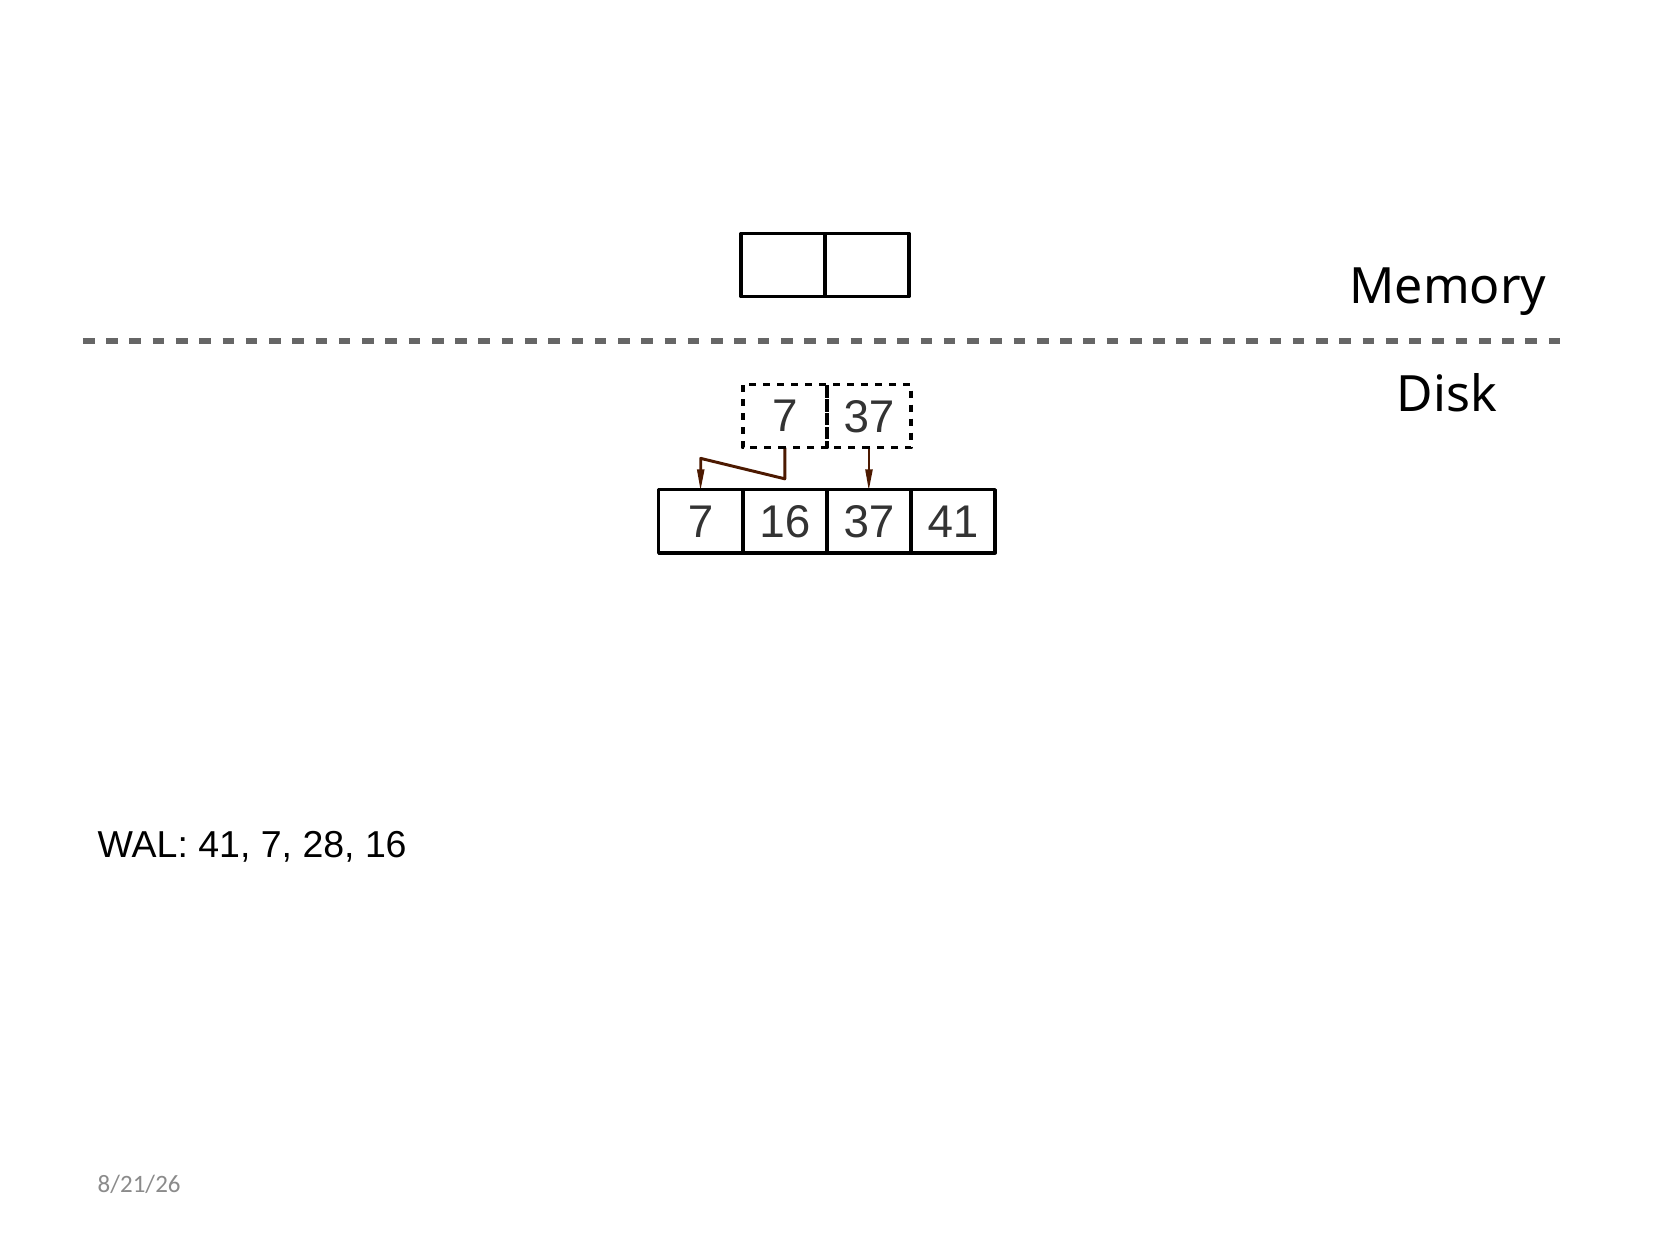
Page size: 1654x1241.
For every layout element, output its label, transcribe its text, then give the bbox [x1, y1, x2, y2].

text_box 7 [658, 489, 742, 553]
text_box 37 [826, 384, 912, 448]
text_box Disk [1382, 350, 1534, 452]
text_box Memory [1334, 243, 1591, 345]
text_box 16 [742, 489, 826, 553]
text_box 41 [911, 489, 996, 553]
text_box WAL: 41, 7, 28, 16 [82, 815, 1501, 892]
text_box 37 [826, 489, 911, 553]
text_box 7 [742, 384, 826, 448]
